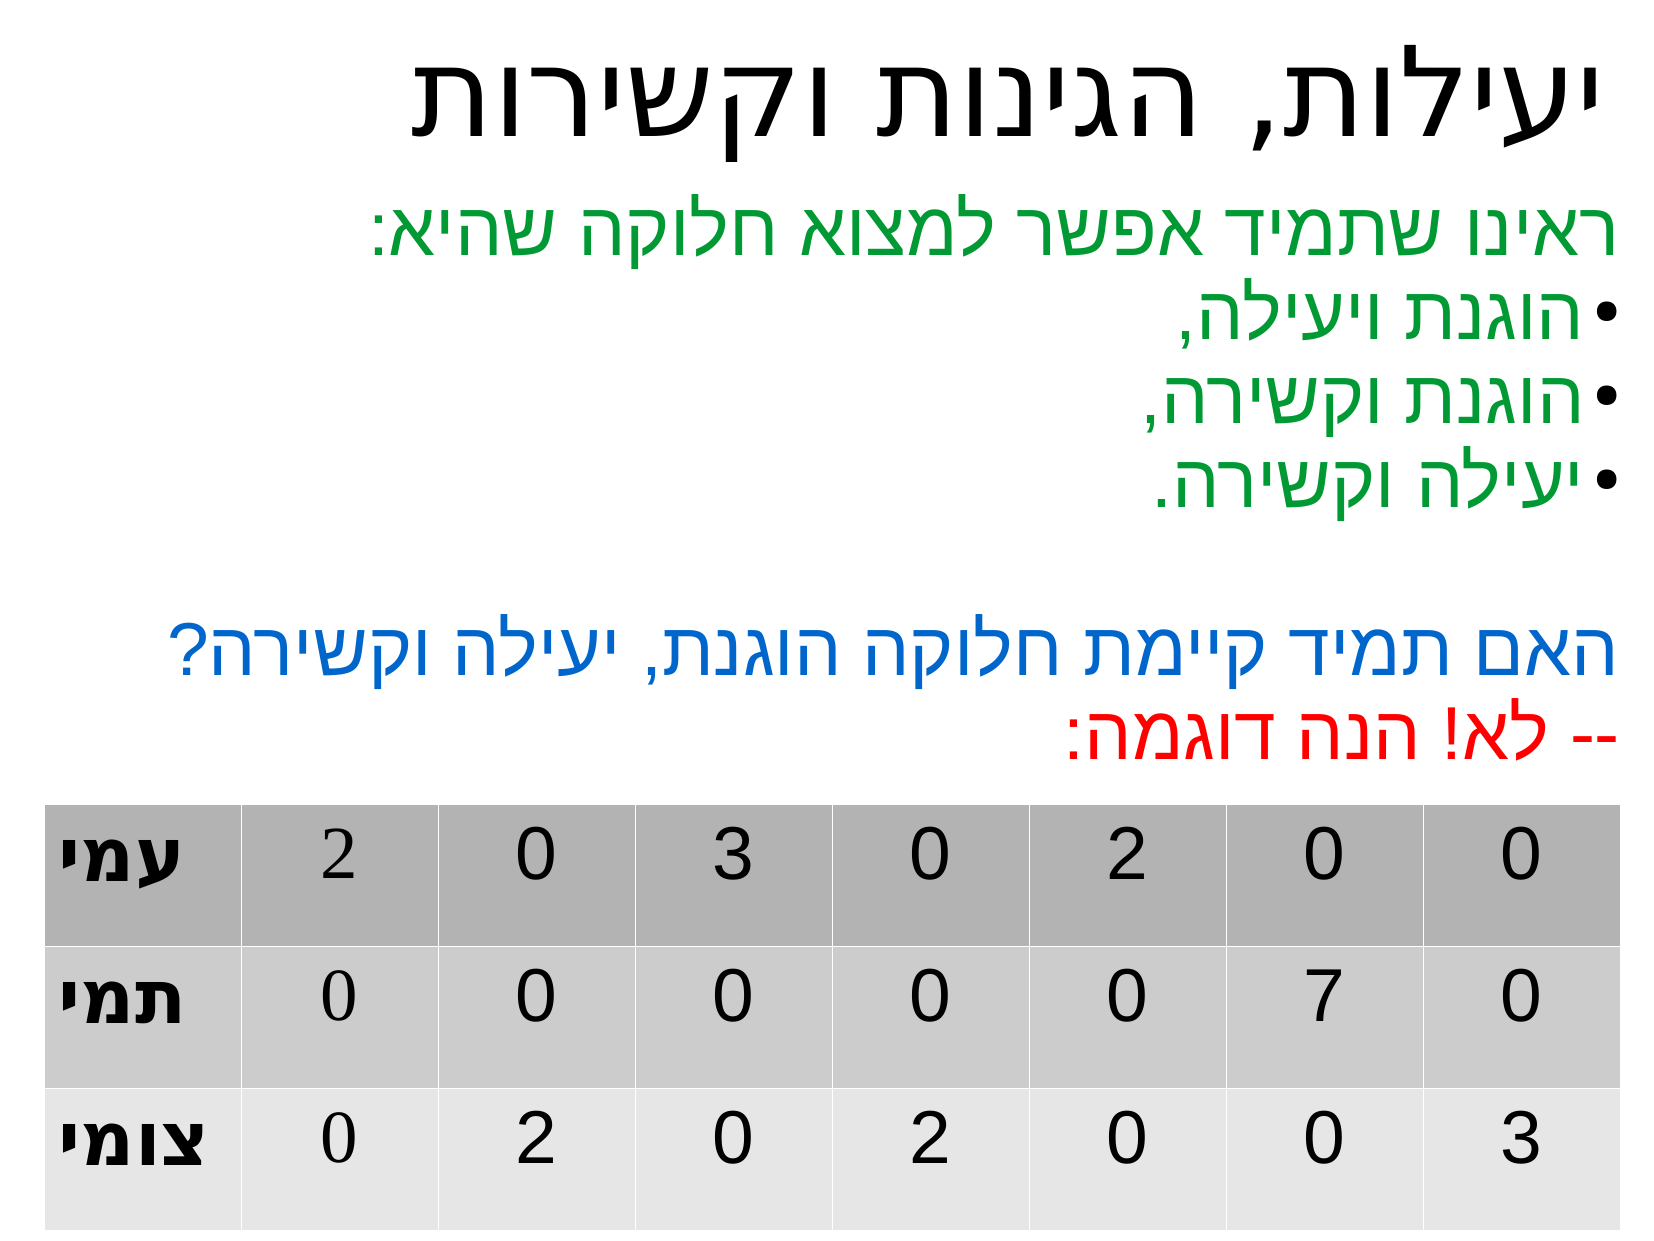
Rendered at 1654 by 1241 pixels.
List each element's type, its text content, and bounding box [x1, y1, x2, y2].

table_header 2 [1030, 805, 1226, 946]
table_header עמי [45, 805, 241, 946]
text_box ראינו שתמיד אפשר למצוא חלוקה שהיא: הוגנת ויעילה, הוגנת וקשירה, יעילה וקשירה. האם תמיד קיימת חלוקה הוגנת, יעילה וקשירה? -- לא! הנה דוגמה: [0, 180, 1636, 783]
table_header 0 [439, 805, 635, 946]
table_cell 7 [1227, 947, 1423, 1088]
table_cell 0 [1227, 1089, 1423, 1230]
table_cell 0 [833, 947, 1029, 1088]
table_cell 0 [242, 1089, 438, 1230]
table_cell 0 [1030, 947, 1226, 1088]
table_cell 2 [439, 1089, 635, 1230]
table_cell 0 [242, 947, 438, 1088]
table_header 0 [1424, 805, 1620, 946]
table_cell 0 [1030, 1089, 1226, 1230]
table_cell תמי [45, 947, 241, 1088]
table_cell 2 [833, 1089, 1029, 1230]
table_header 2 [242, 805, 438, 946]
table_cell צומי [45, 1089, 241, 1230]
table_header 3 [636, 805, 832, 946]
table_header 0 [1227, 805, 1423, 946]
table_cell 0 [636, 947, 832, 1088]
table_cell 0 [1424, 947, 1620, 1088]
table_cell 0 [636, 1089, 832, 1230]
table_cell 3 [1424, 1089, 1620, 1230]
table_cell 0 [439, 947, 635, 1088]
table_header 0 [833, 805, 1029, 946]
title יעילות, הגינות וקשירות [30, 7, 1654, 166]
